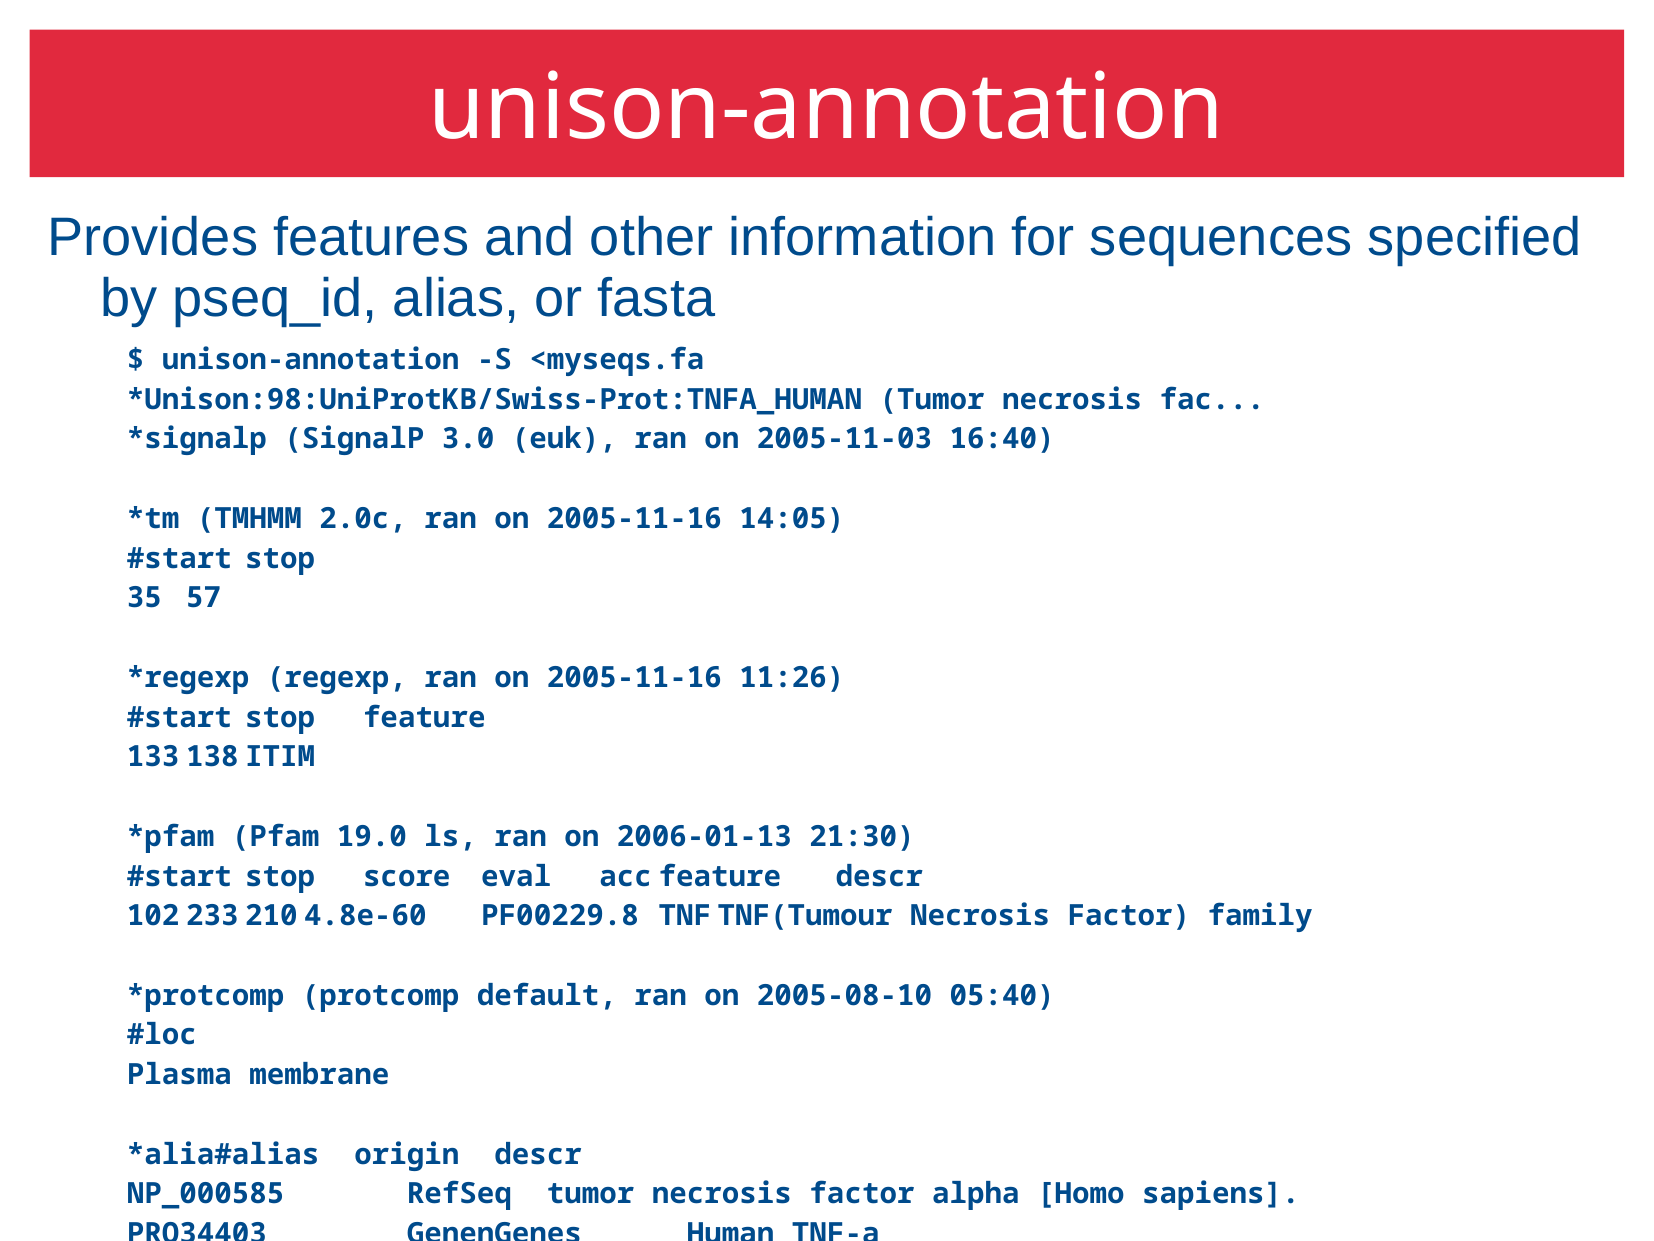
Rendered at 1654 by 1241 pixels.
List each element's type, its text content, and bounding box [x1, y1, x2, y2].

title unison-annotation [29, 29, 1625, 178]
list Provides features and other information for sequences specified by pseq_id, alias, or fasta [29, 206, 1625, 1152]
text_box $ unison-annotation -S <myseqs.fa *Unison:98:UniProtKB/Swiss-Prot:TNFA_HUMAN (Tumor necrosis fac... *signalp (SignalP 3.0 (euk), ran on 2005-11-03 16:40) *tm (TMHMM 2.0c, ran on 2005-11-16 14:05) #start stop 35 57 *regexp (regexp, ran on 2005-11-16 11:26) #start stop feature 133 138 ITIM *pfam (Pfam 19.0 ls, ran on 2006-01-13 21:30) #start stop score eval acc feature descr 102 233 210 4.8e-60 PF00229.8 TNF TNF(Tumour Necrosis Factor) family *protcomp (protcomp default, ran on 2005-08-10 05:40) #loc Plasma membrane *alia#alias origin descr NP_000585 RefSeq tumor necrosis factor alpha [Homo sapiens]. PRO34403 GenenGenes Human TNF-a PRO21907 GenenGenes Human TNF-a PRO6 GenenGenes Human TNF-a IPI00001671.1 IPI Tumor necrosis factor precursor; SWISS-PROT:P01375| ... [112, 330, 1530, 1241]
